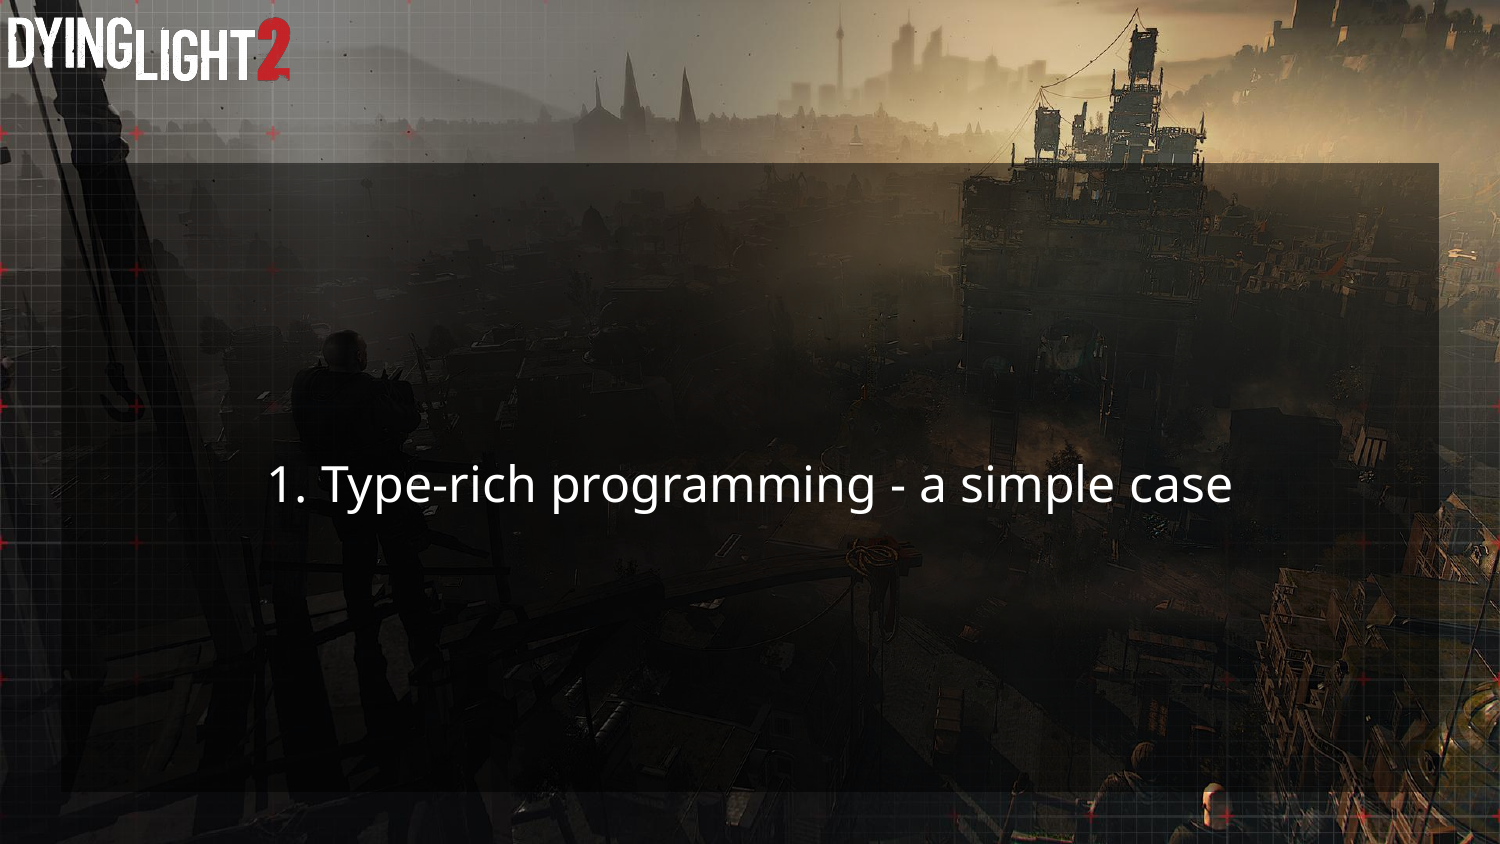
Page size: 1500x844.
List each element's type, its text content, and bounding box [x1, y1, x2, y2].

picture [0, 0, 1500, 844]
text_box 1. Type-rich programming - a simple case [61, 163, 1439, 792]
